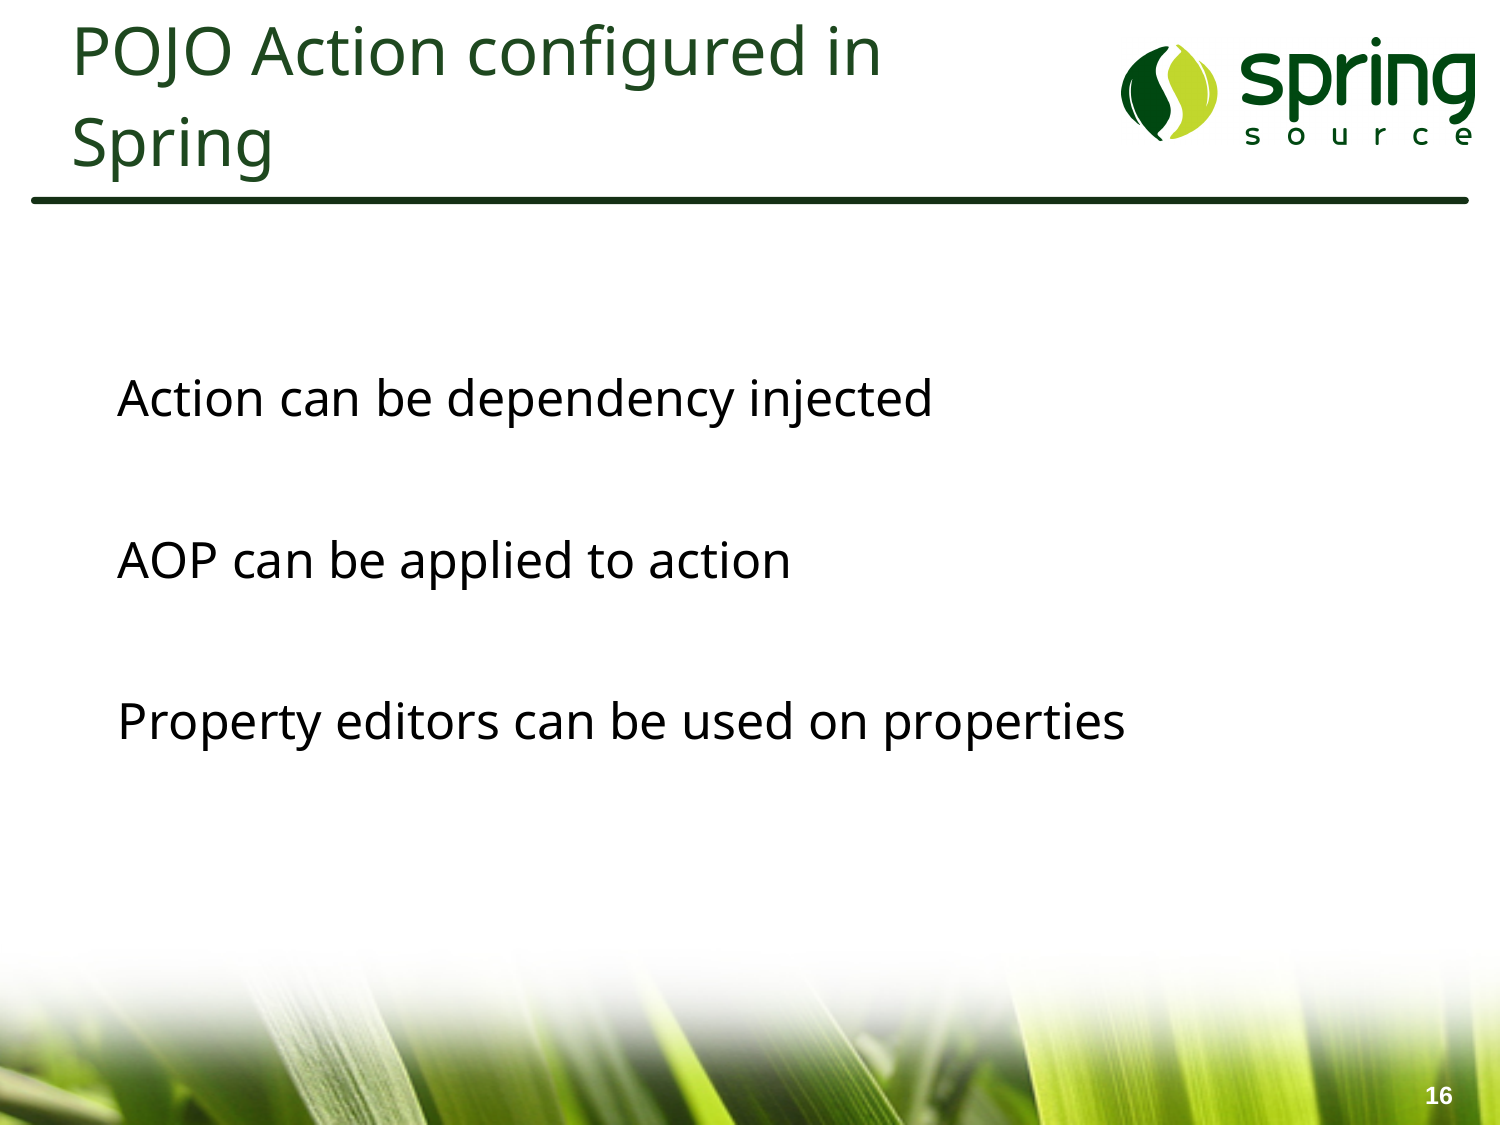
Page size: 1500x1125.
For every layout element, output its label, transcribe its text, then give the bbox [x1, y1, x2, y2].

list Action can be dependency injected AOP can be applied to action Property editors can be used on properties [103, 275, 1394, 938]
title POJO Action configured in Spring [56, 6, 1089, 184]
picture [1121, 37, 1475, 145]
picture [0, 944, 1500, 1125]
